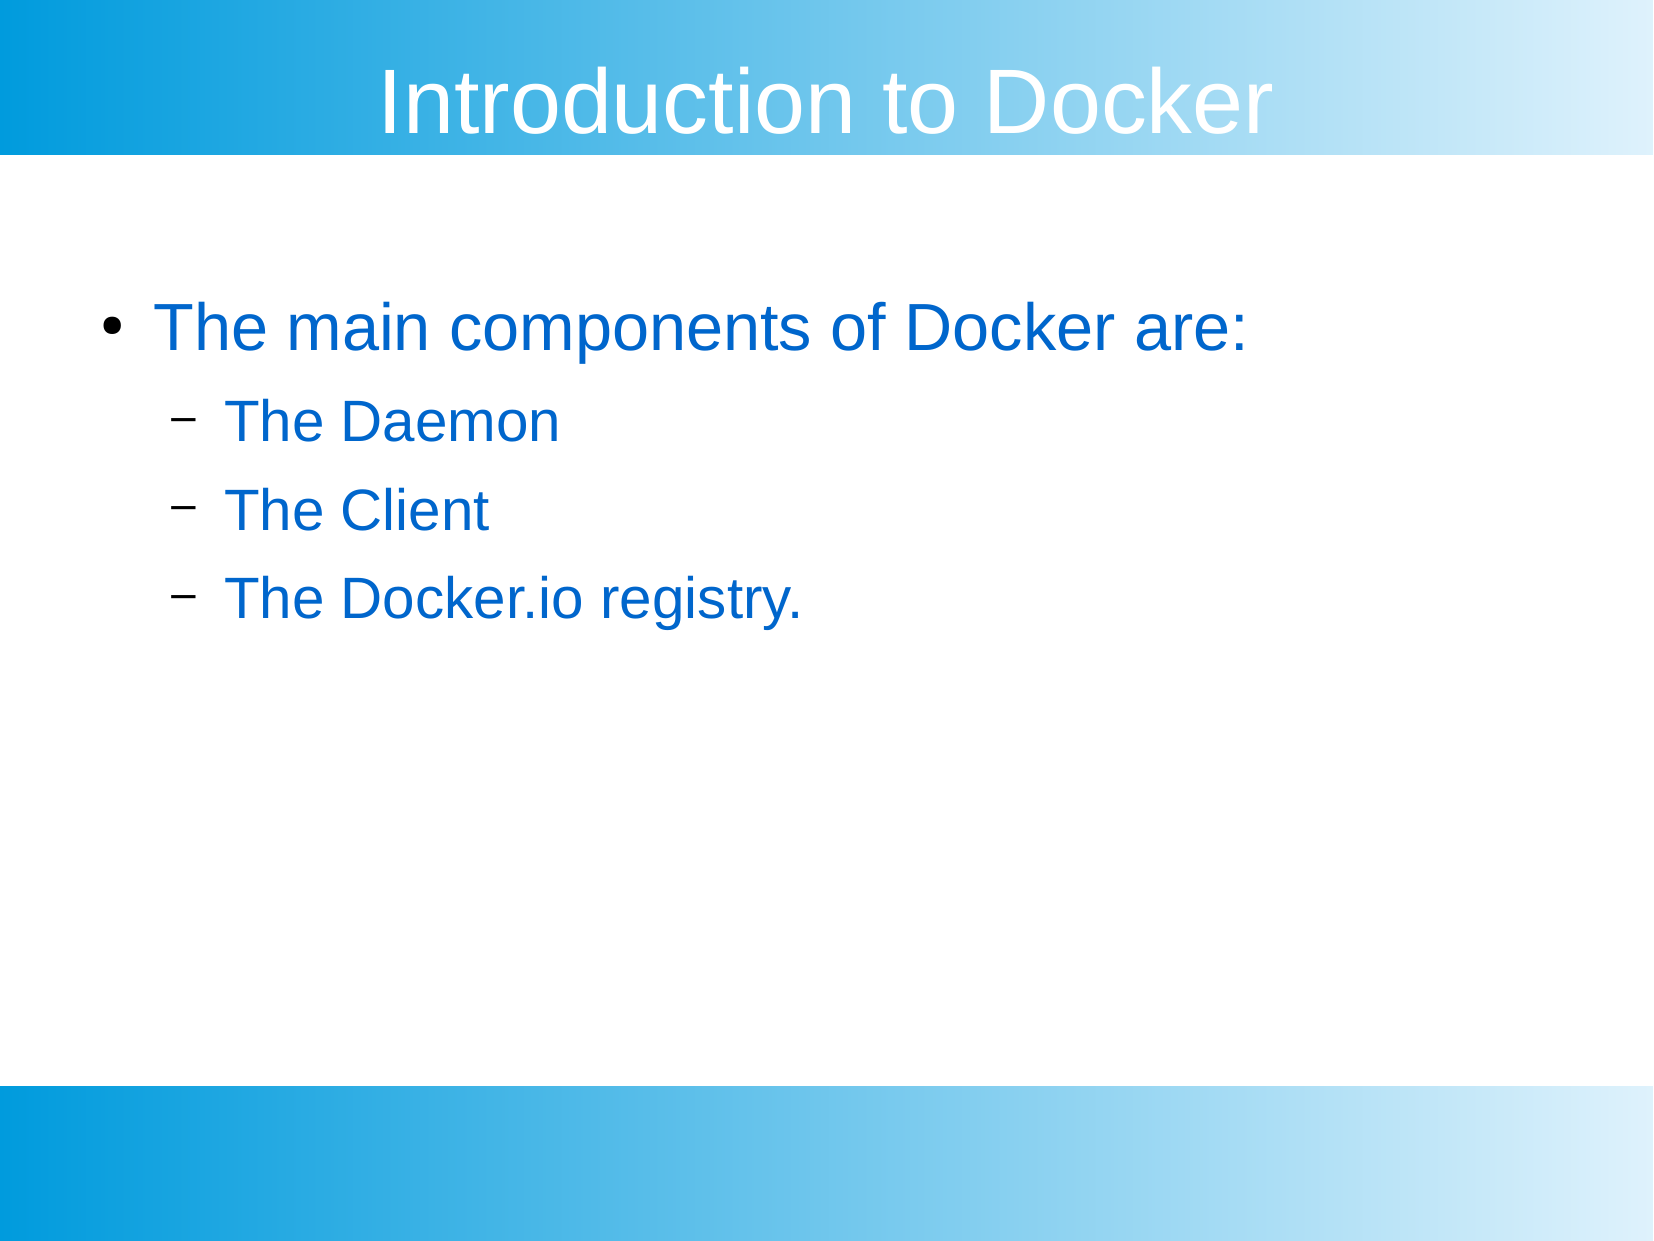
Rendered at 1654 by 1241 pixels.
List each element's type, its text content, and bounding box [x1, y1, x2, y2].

list The main components of Docker are: The Daemon The Client The Docker.io registry. [82, 290, 1571, 1010]
title Introduction to Docker [82, 49, 1571, 155]
